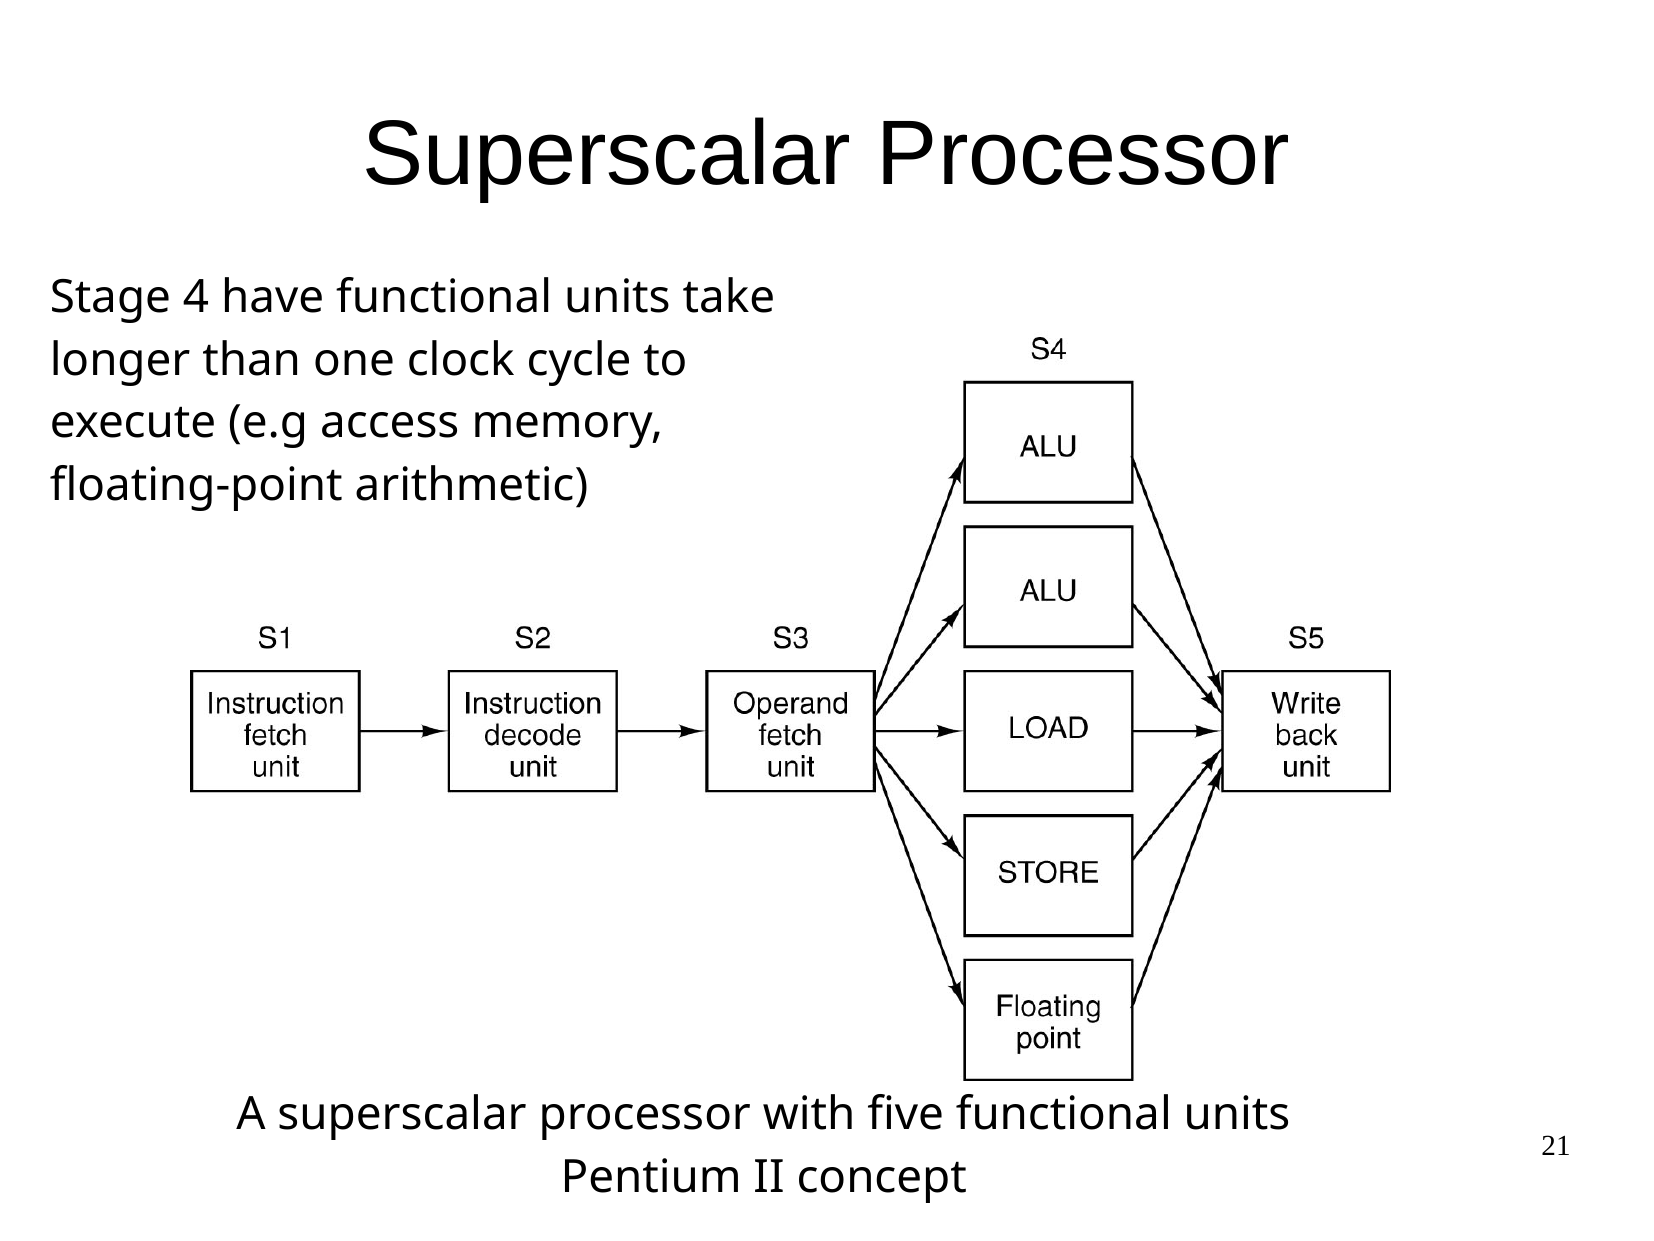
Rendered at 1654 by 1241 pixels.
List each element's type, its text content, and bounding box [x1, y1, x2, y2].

title Superscalar Processor [82, 49, 1571, 257]
text_box Stage 4 have functional units take longer than one clock cycle to execute (e.g access memory, floating-point arithmetic) [35, 256, 821, 527]
picture [190, 331, 1391, 1081]
text_box A superscalar processor with five functional units Pentium II concept [221, 1073, 1314, 1217]
